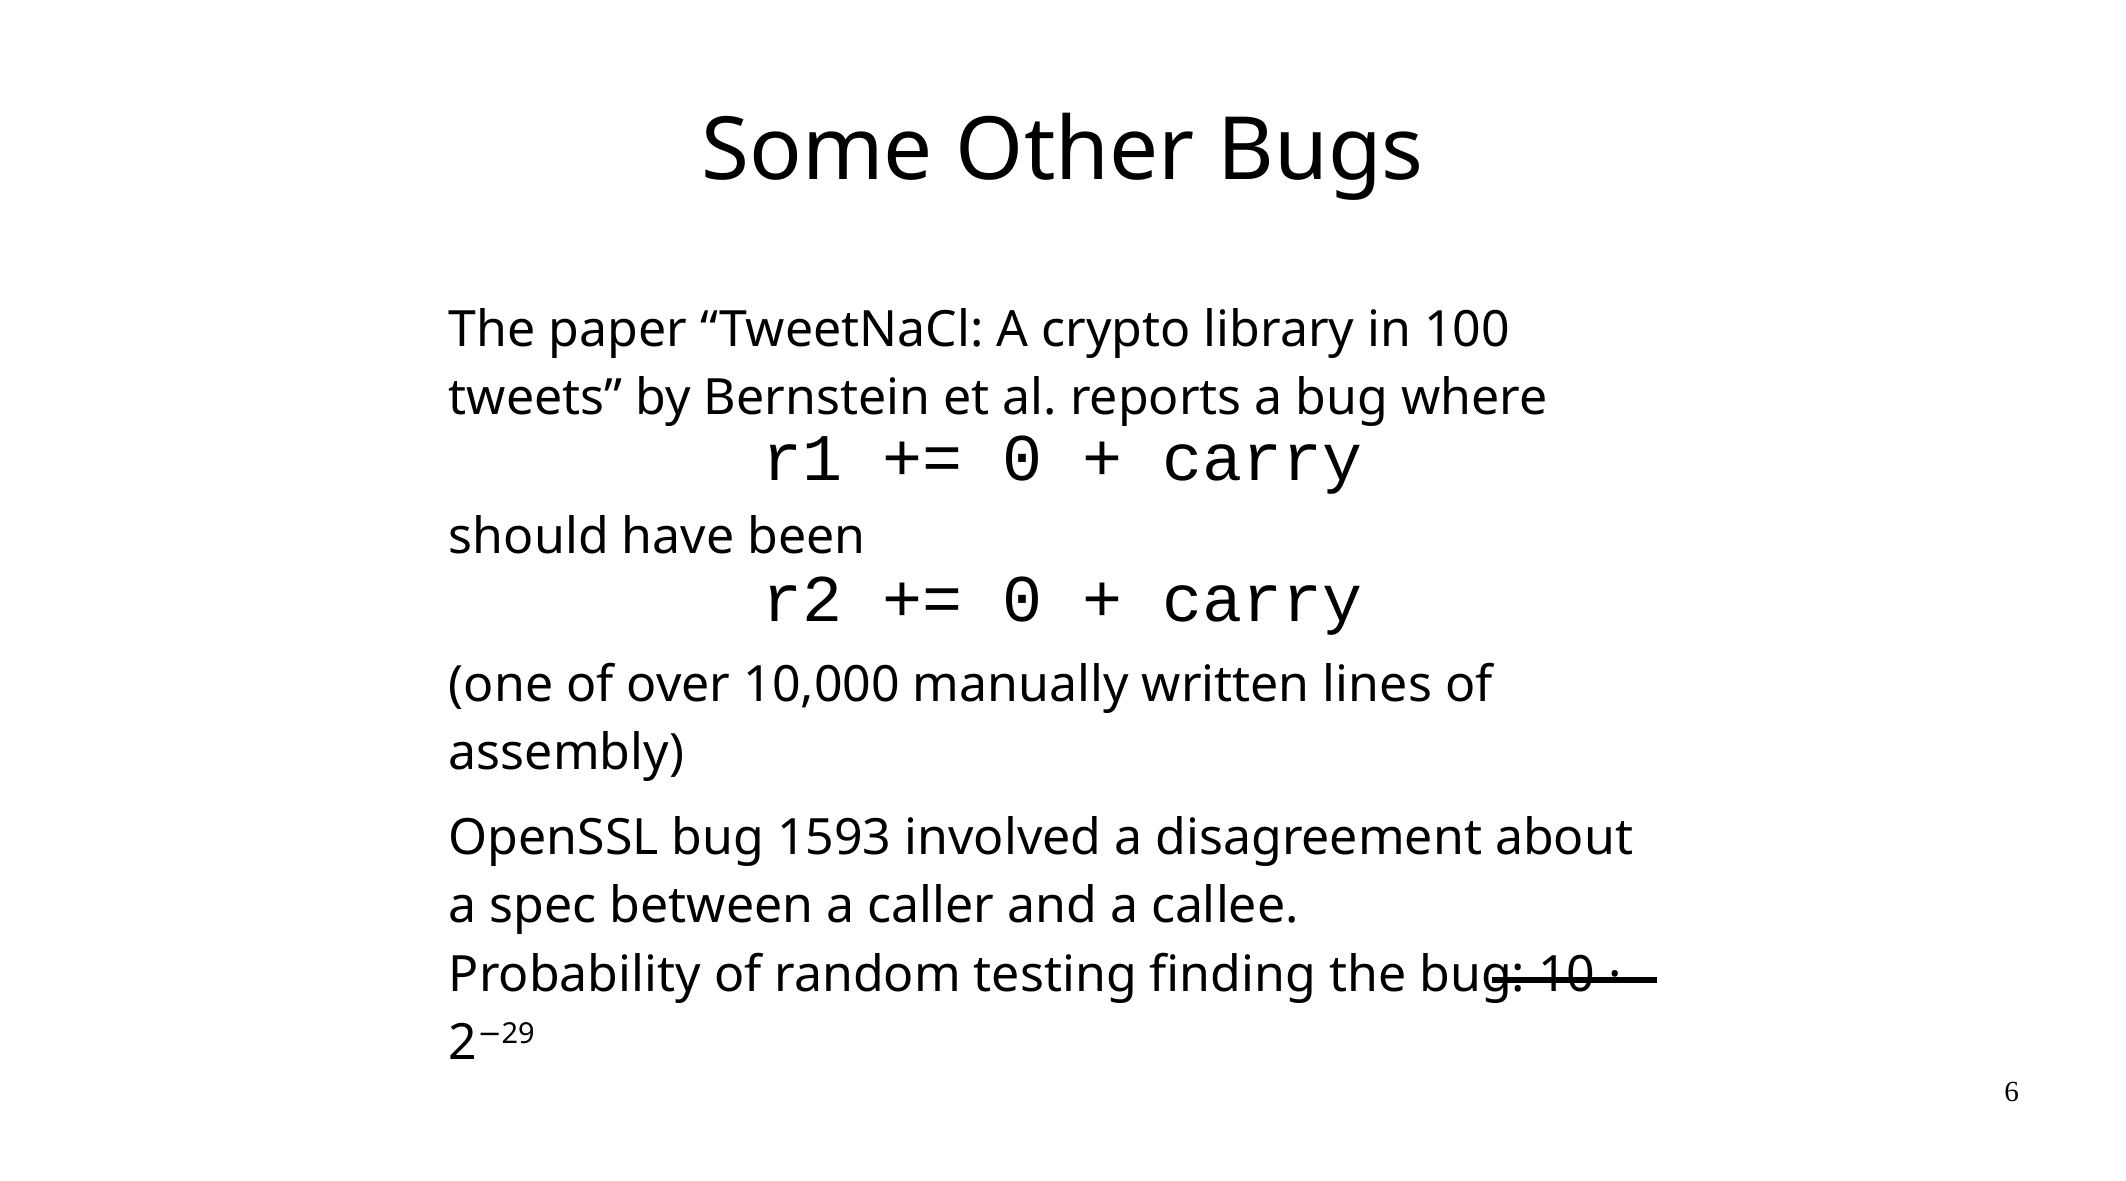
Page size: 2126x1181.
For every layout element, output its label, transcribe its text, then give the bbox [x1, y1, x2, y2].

title Some Other Bugs [106, 47, 2020, 245]
text_box should have been [434, 492, 1689, 566]
text_box (one of over 10,000 manually written lines of assembly) [434, 640, 1723, 714]
text_box r2 += 0 + carry [747, 558, 1378, 640]
text_box r1 += 0 + carry [747, 417, 1378, 492]
text_box The paper “TweetNaCl: A crypto library in 100 tweets” by Bernstein et al. reports a bug where [434, 285, 1689, 418]
text_box OpenSSL bug 1593 involved a disagreement about a spec between a caller and a callee. Probability of random testing finding the bug: 10 · 2−29 [434, 793, 1689, 986]
